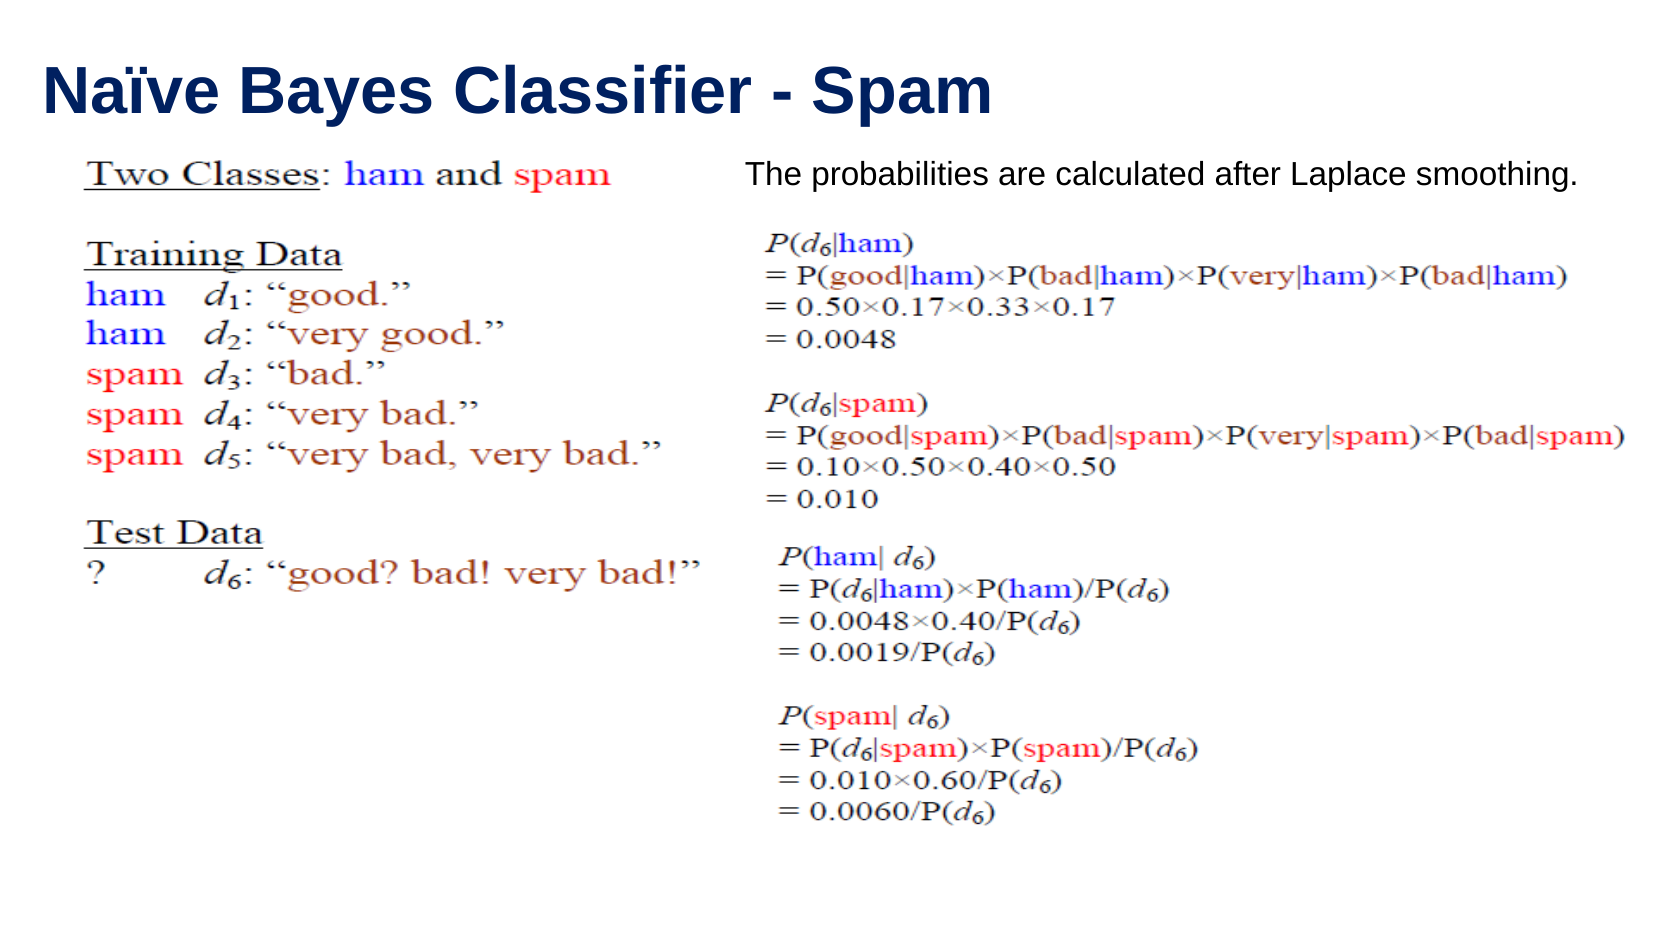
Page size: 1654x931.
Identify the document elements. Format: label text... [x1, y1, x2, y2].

picture [79, 154, 705, 593]
picture [757, 221, 1628, 516]
picture [763, 537, 1218, 832]
text_box The probabilities are calculated after Laplace smoothing. [730, 144, 1654, 200]
title Naïve Bayes Classifier - Spam [27, 20, 1208, 135]
